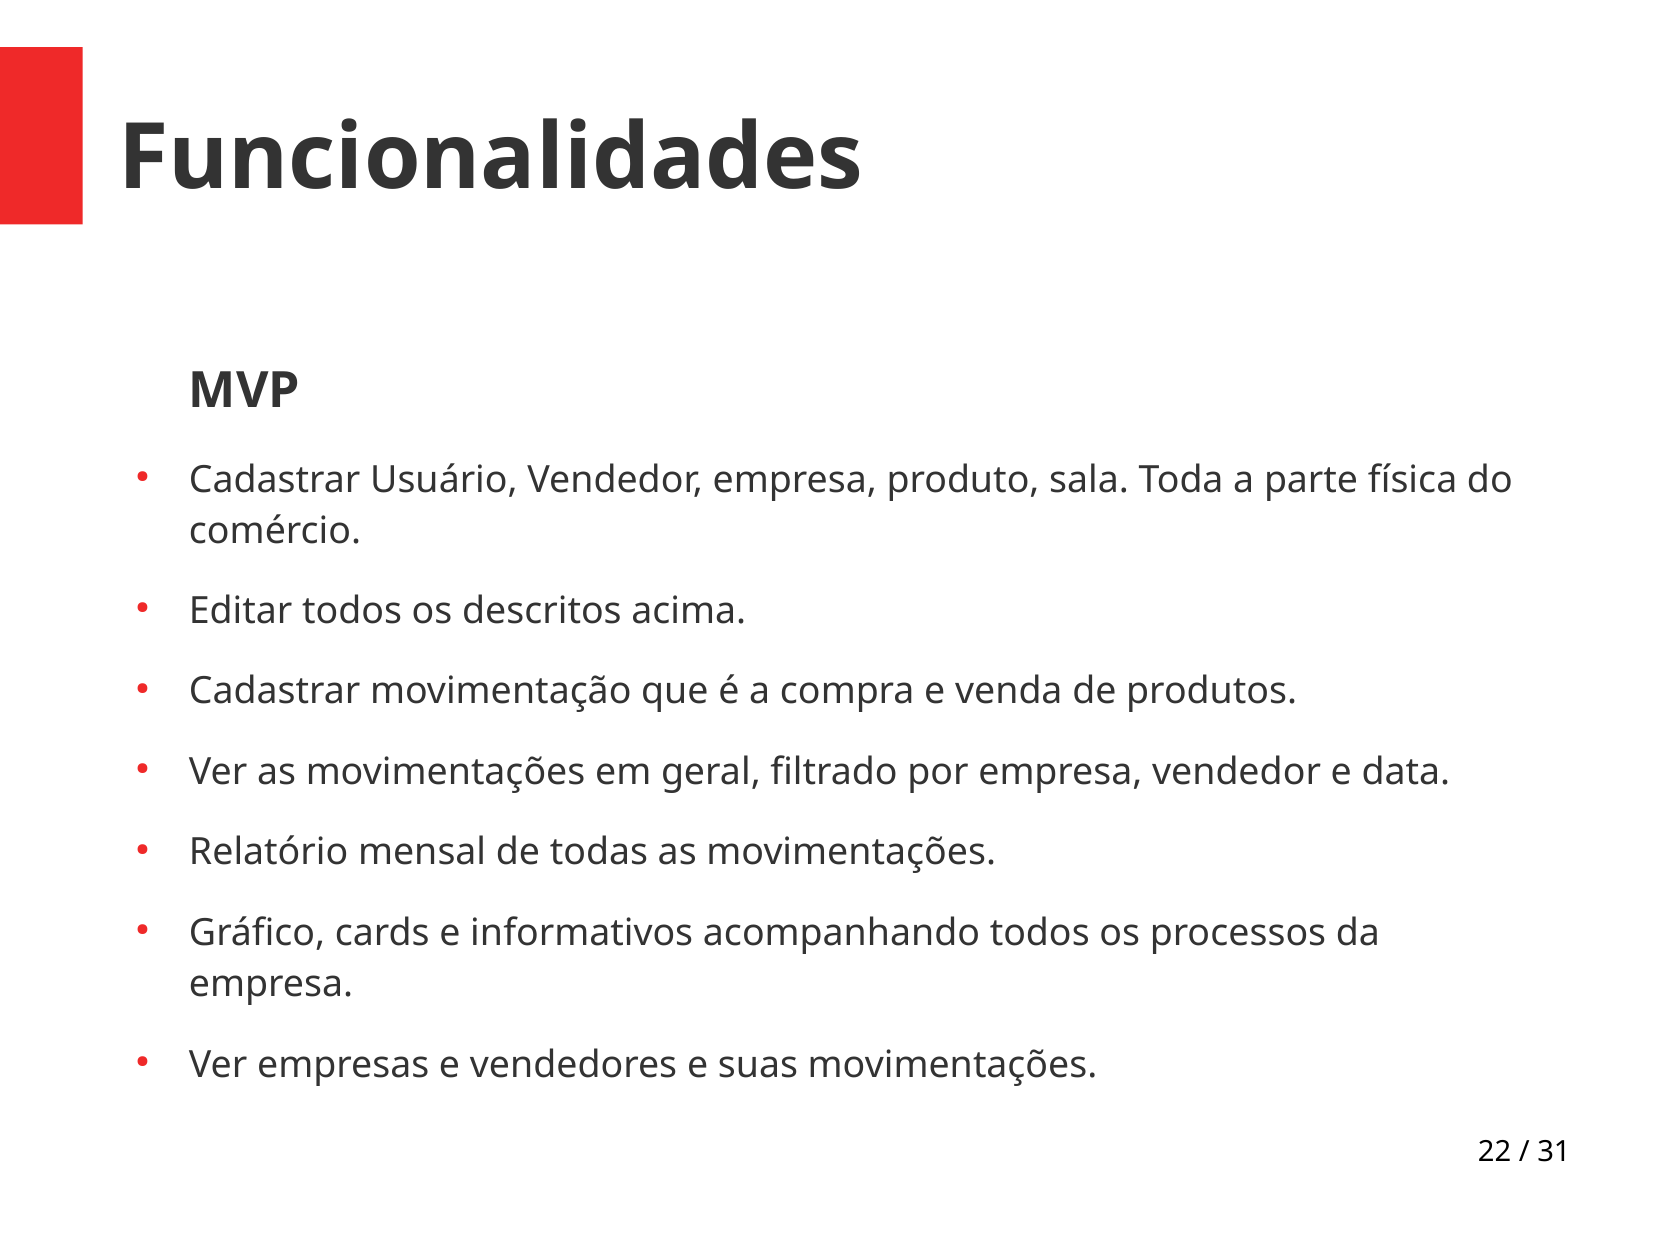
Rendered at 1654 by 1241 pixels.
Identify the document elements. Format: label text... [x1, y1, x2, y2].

list MVP Cadastrar Usuário, Vendedor, empresa, produto, sala. Toda a parte física do comércio. Editar todos os descritos acima. Cadastrar movimentação que é a compra e venda de produtos. Ver as movimentações em geral, filtrado por empresa, vendedor e data. Relatório mensal de todas as movimentações. Gráfico, cards e informativos acompanhando todos os processos da empresa. Ver empresas e vendedores e suas movimentações. [118, 354, 1536, 1074]
title Funcionalidades [118, 49, 1571, 257]
